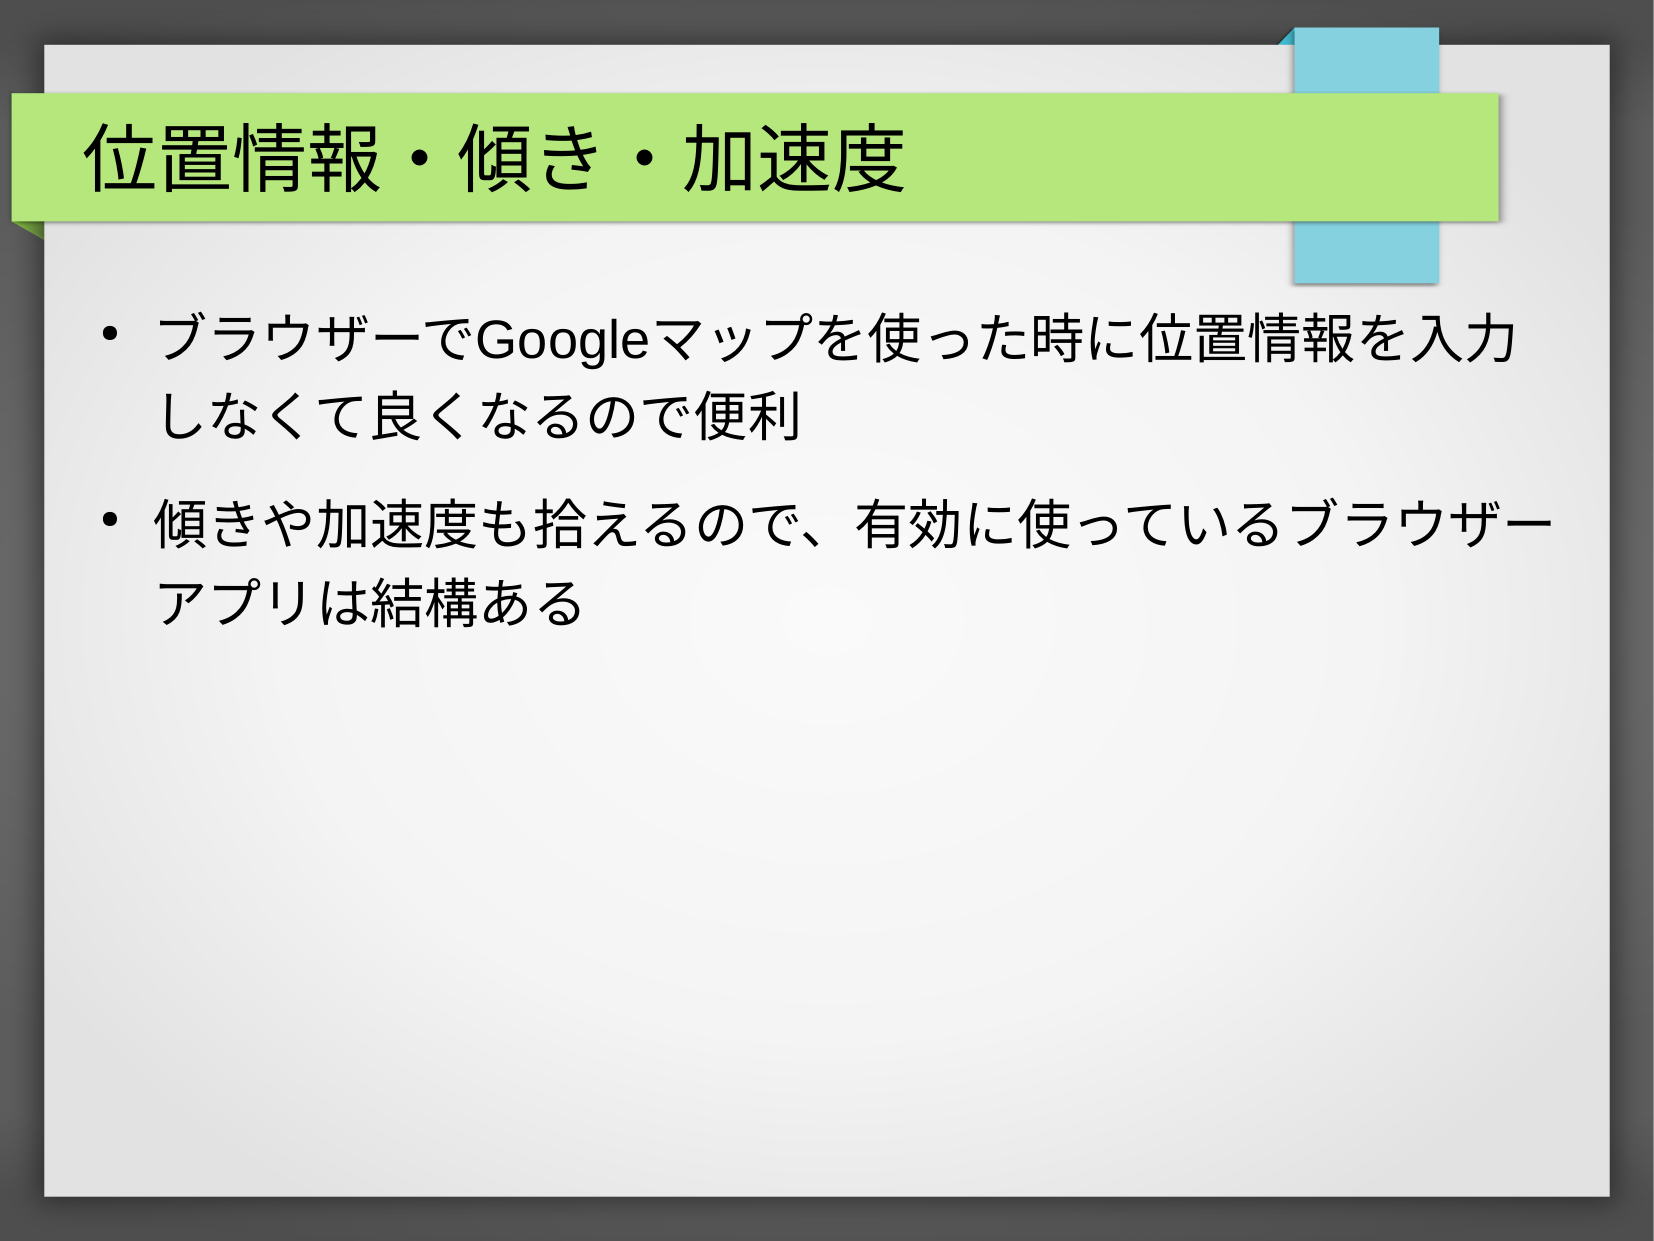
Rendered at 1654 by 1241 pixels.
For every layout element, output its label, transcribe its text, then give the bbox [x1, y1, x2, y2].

picture [0, 0, 1654, 1241]
list ブラウザーでGoogleマップを使った時に位置情報を入力しなくて良くなるので便利 傾きや加速度も拾えるので、有効に使っているブラウザーアプリは結構ある [82, 295, 1571, 1015]
title 位置情報・傾き・加速度 [82, 94, 1264, 213]
